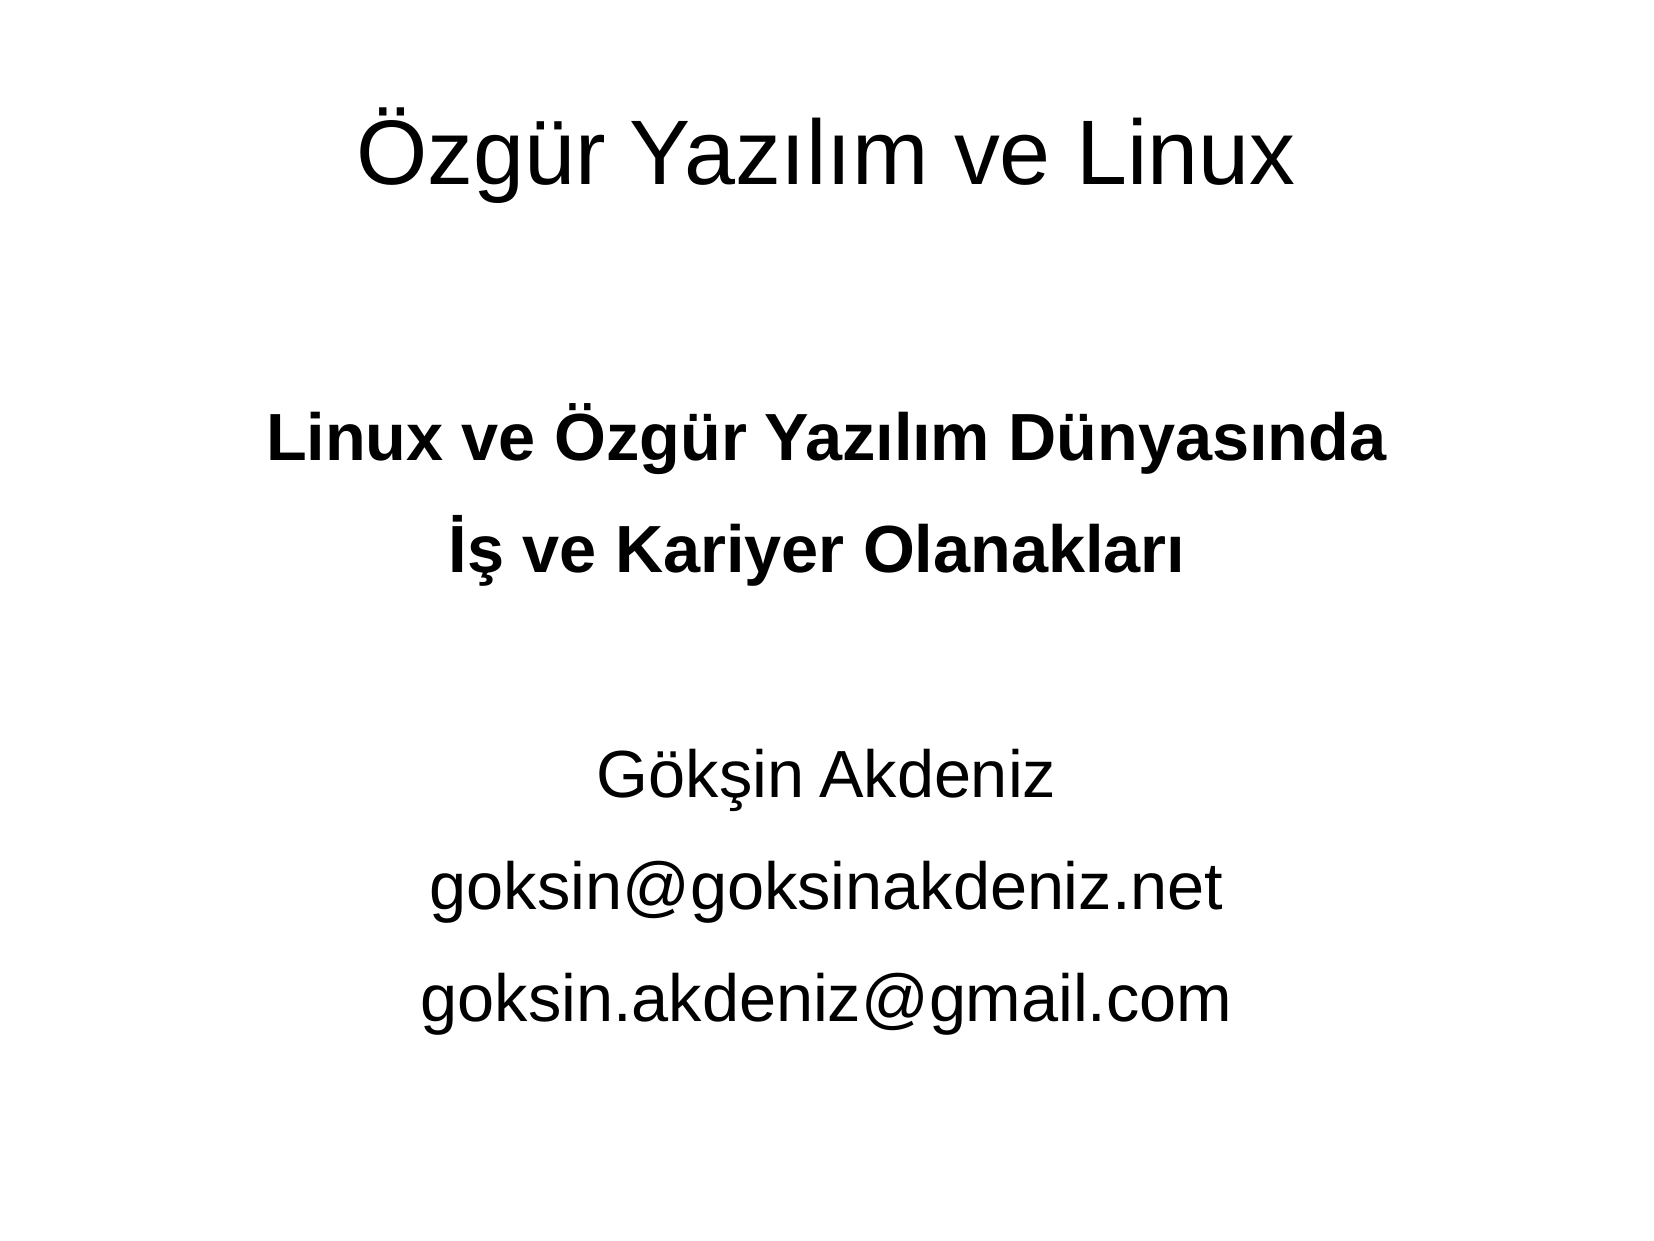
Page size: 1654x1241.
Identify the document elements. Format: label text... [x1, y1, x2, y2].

title Özgür Yazılım ve Linux [82, 49, 1571, 257]
subtitle Linux ve Özgür Yazılım Dünyasında İş ve Kariyer Olanakları Gökşin Akdeniz goksin@goksinakdeniz.net goksin.akdeniz@gmail.com [82, 290, 1571, 1109]
